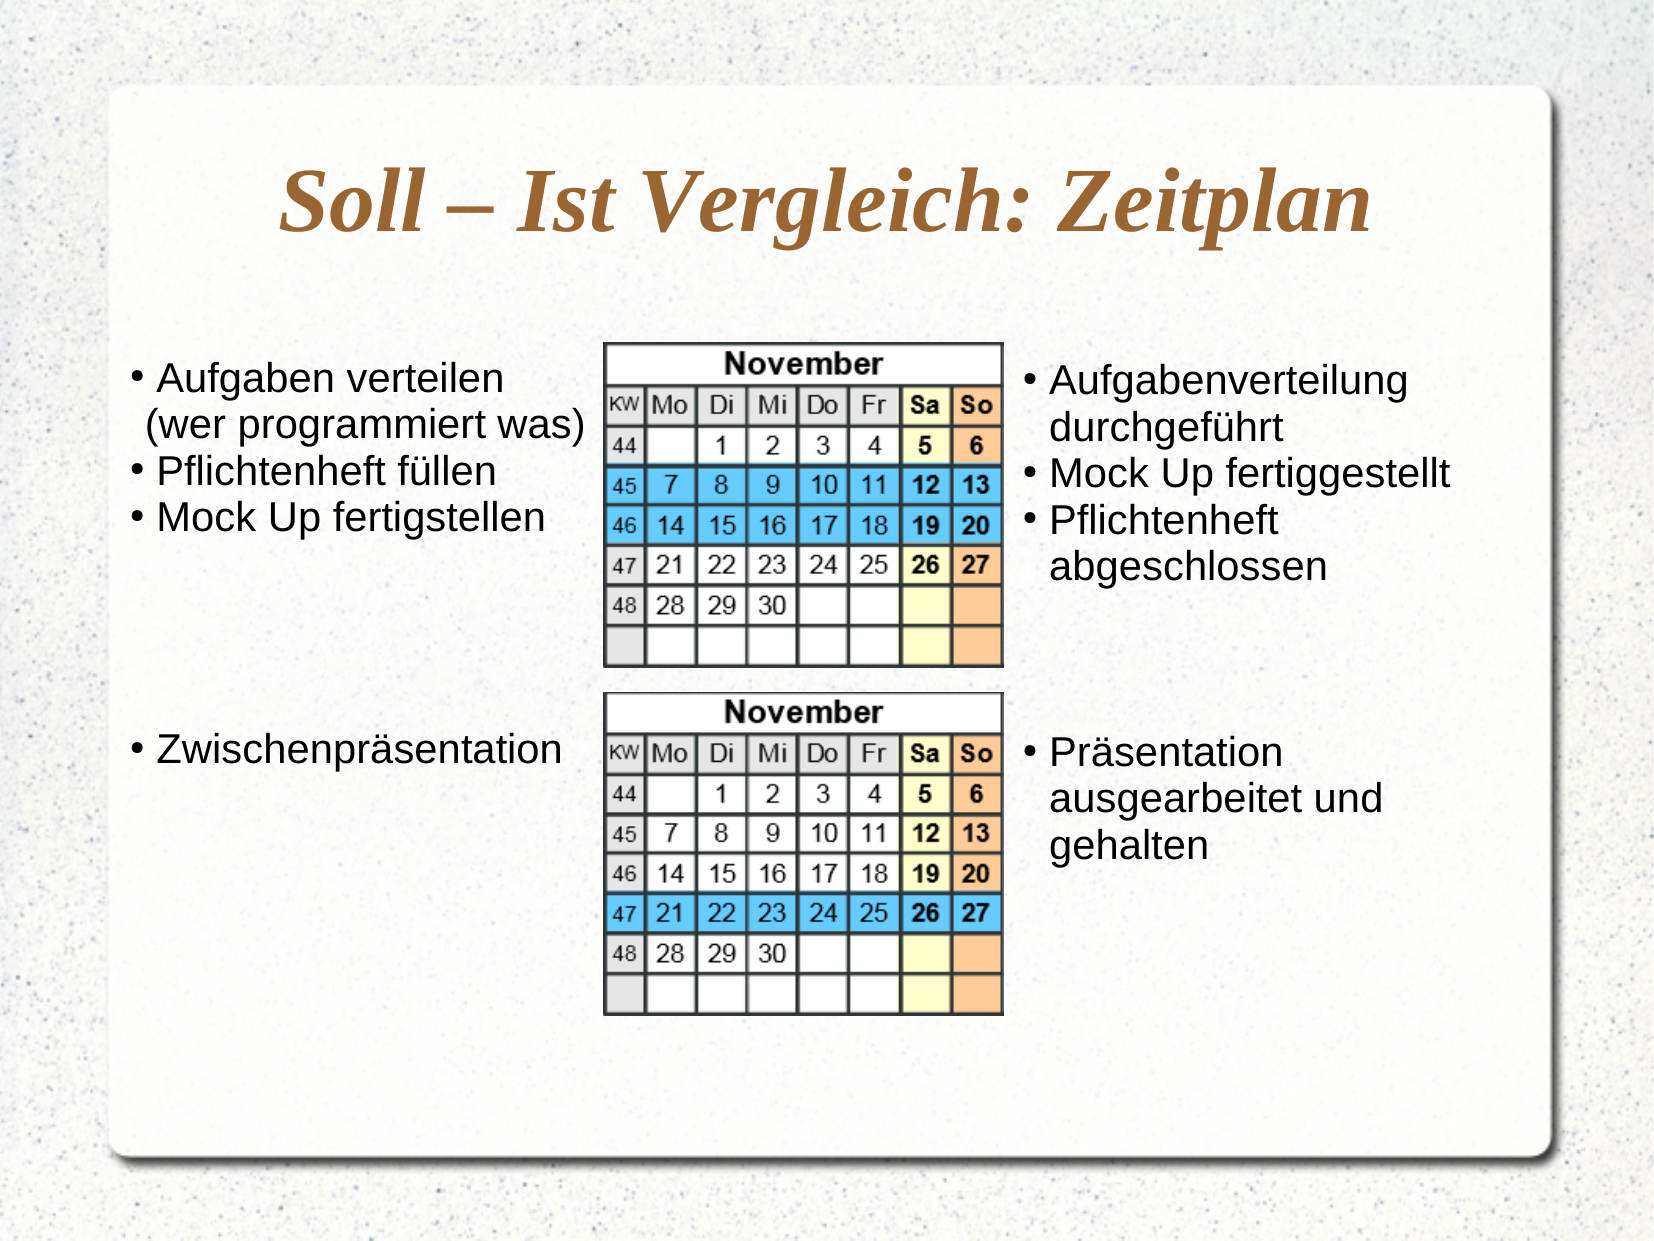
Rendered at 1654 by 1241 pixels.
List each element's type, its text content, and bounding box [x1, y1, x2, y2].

text_box Aufgabenverteilung durchgeführt Mock Up fertiggestellt Pflichtenheft abgeschlossen Präsentation ausgearbeitet und gehalten [1022, 356, 1496, 1166]
subtitle Aufgaben verteilen (wer programmiert was) Pflichtenheft füllen Mock Up fertigstellen Zwischenpräsentation [129, 354, 603, 1164]
title Soll – Ist Vergleich: Zeitplan [118, 96, 1536, 304]
picture [0, 0, 1654, 1241]
